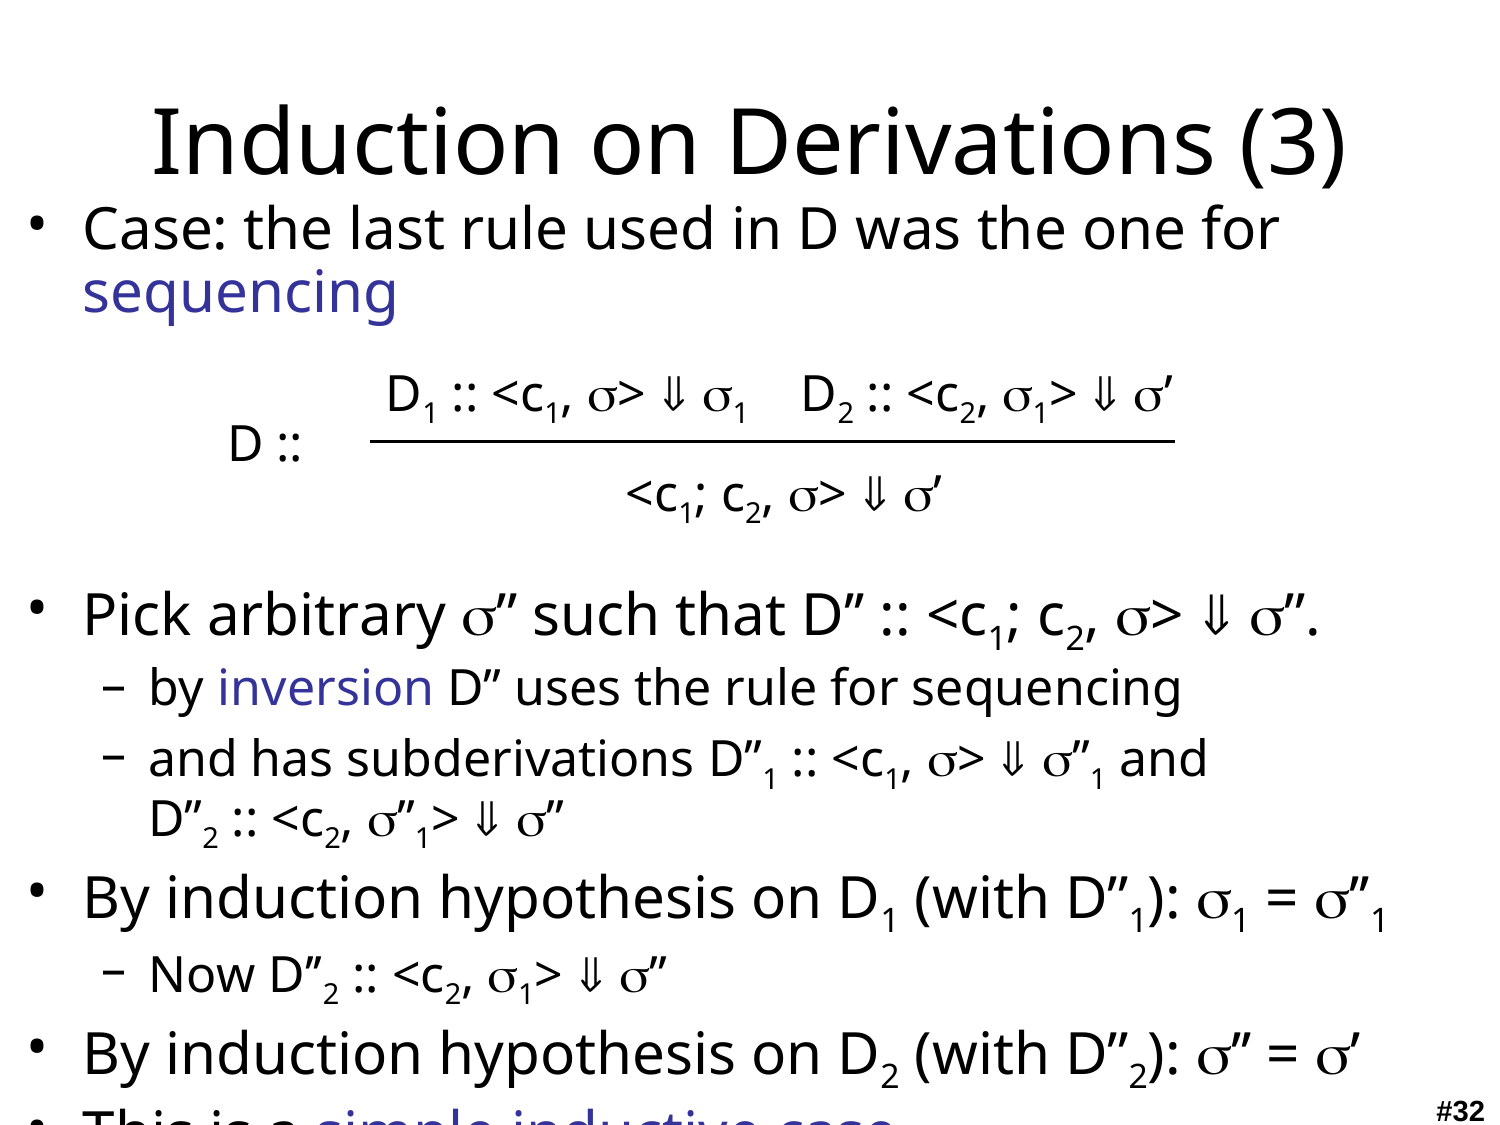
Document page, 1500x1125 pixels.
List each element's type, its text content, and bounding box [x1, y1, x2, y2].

title Induction on Derivations (3) [75, 45, 1426, 190]
list Case: the last rule used in D was the one for sequencing Pick arbitrary ’’ such that D’’ :: <c1; c2, >  ’’. by inversion D’’ uses the rule for sequencing and has subderivations D’’1 :: <c1, >  ’’1 and D’’2 :: <c2, ’’1>  ’’ By induction hypothesis on D1 (with D’’1): 1 = ’’1 Now D’’2 :: <c2, 1>  ’’ By induction hypothesis on D2 (with D’’2): ’’ = ’ This is a simple inductive case [11, 190, 1500, 1124]
text_box D :: [212, 399, 338, 484]
text_box D1 :: <c1, >  1 D2 :: <c2, 1>  ’ [371, 349, 1188, 440]
text_box <c1; c2, >  ’ [610, 449, 958, 540]
